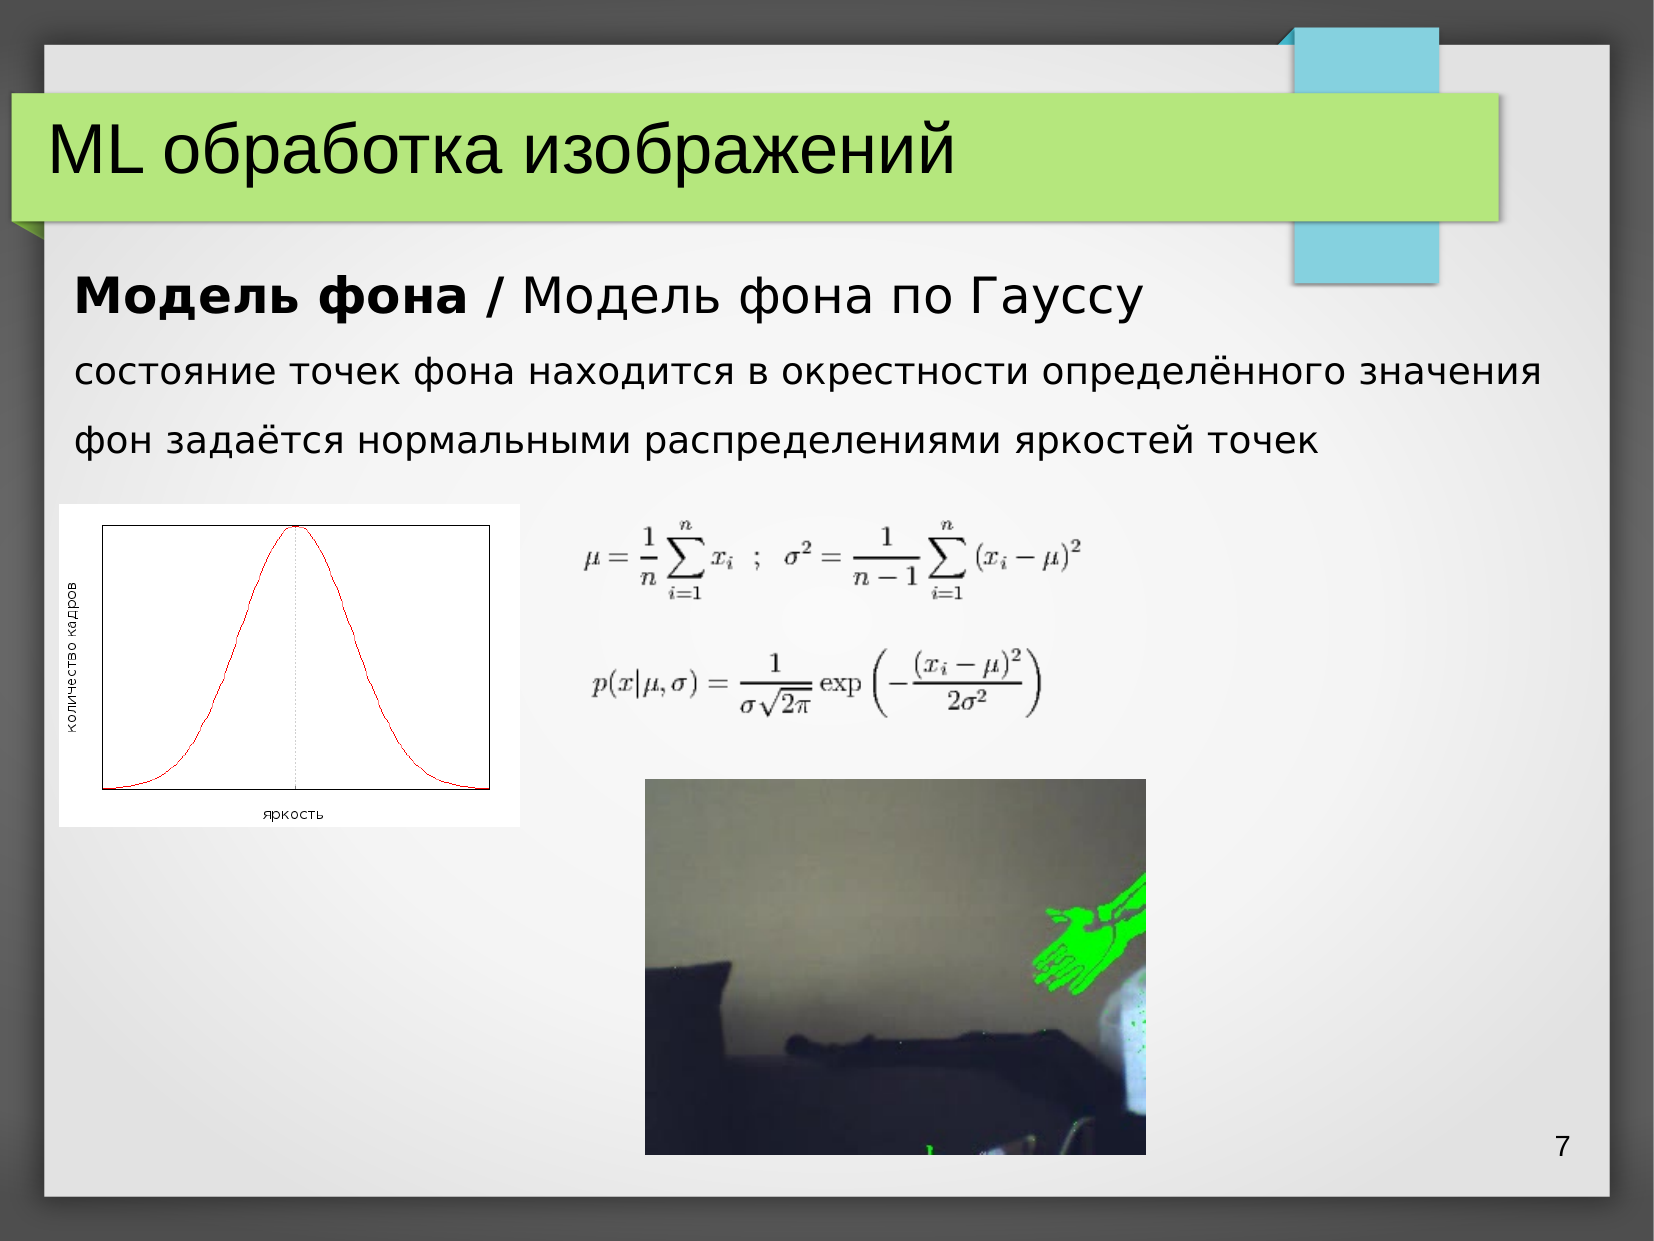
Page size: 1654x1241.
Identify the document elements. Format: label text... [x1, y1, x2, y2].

title ML обработка изображений [47, 109, 1501, 189]
text_box Модель фона / Модель фона по Гауссу состояние точек фона находится в окрестности определённого значения фон задаётся нормальными распределениями яркостей точек [59, 259, 1583, 470]
picture [0, 0, 1654, 1241]
